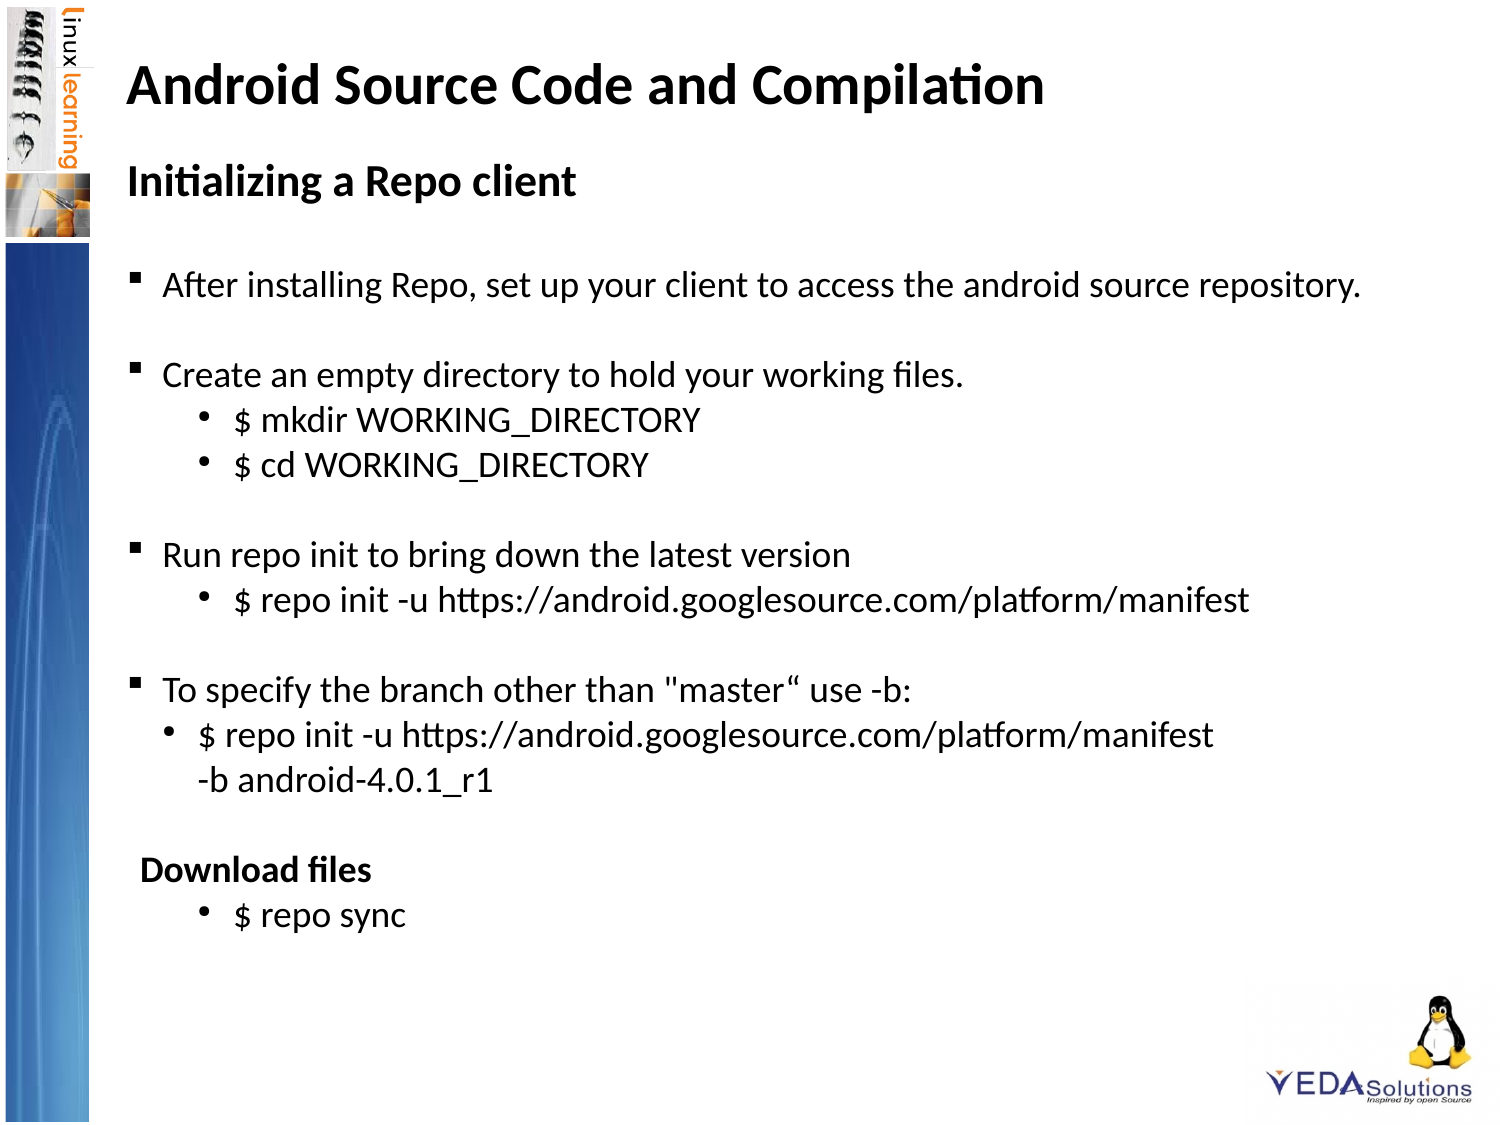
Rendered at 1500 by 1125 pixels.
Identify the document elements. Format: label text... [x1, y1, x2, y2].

text_box Android Source Code and Compilation [112, 39, 1425, 143]
picture [1245, 977, 1500, 1125]
picture [5, 0, 97, 237]
picture [5, 243, 89, 1122]
text_box Initializing a Repo client After installing Repo, set up your client to access the android source repository. Create an empty directory to hold your working files. $ mkdir WORKING_DIRECTORY $ cd WORKING_DIRECTORY Run repo init to bring down the latest version $ repo init -u https://android.googlesource.com/platform/manifest To specify the branch other than "master“ use -b: $ repo init -u https://android.googlesource.com/platform/manifest -b android-4.0.1_r1 Download files $ repo sync [112, 143, 1444, 952]
